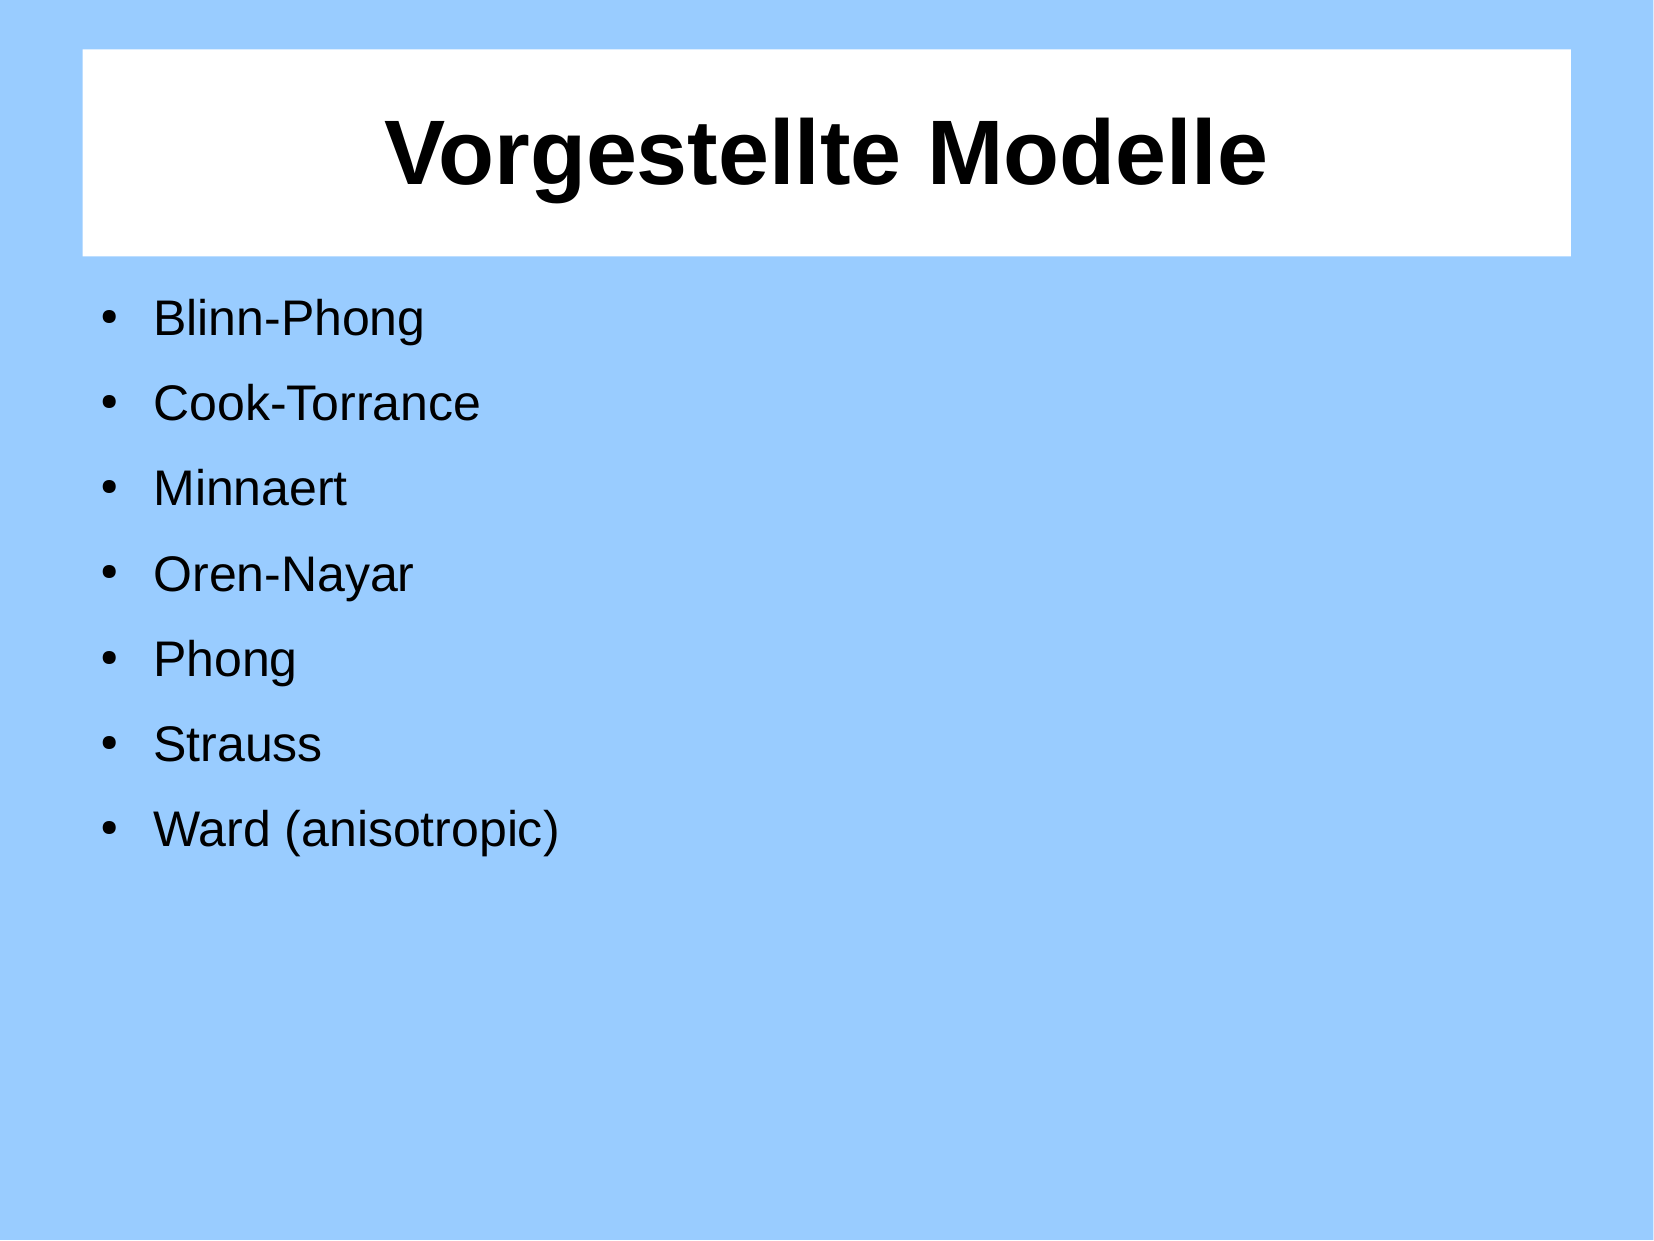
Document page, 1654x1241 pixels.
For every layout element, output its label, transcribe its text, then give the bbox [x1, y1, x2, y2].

title Vorgestellte Modelle [82, 49, 1571, 257]
list Blinn-Phong Cook-Torrance Minnaert Oren-Nayar Phong Strauss Ward (anisotropic) [82, 290, 1571, 1170]
